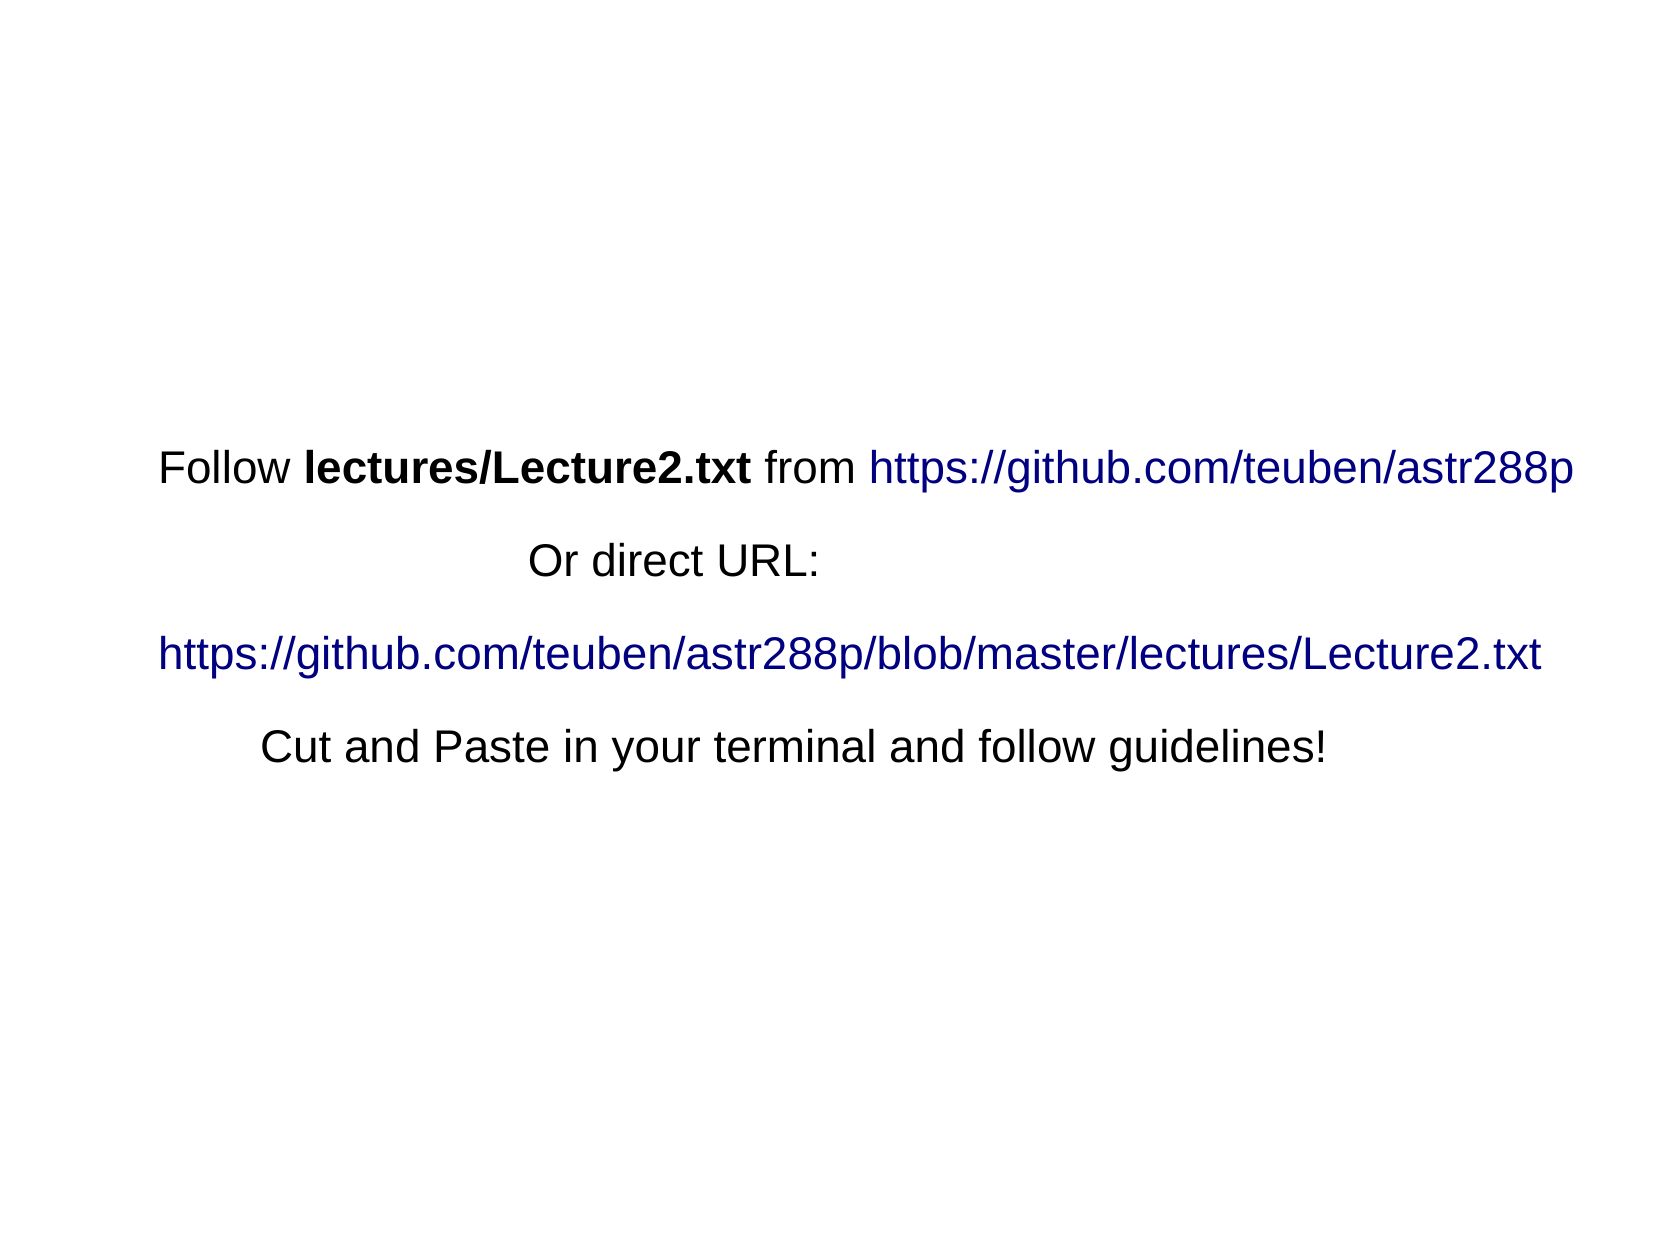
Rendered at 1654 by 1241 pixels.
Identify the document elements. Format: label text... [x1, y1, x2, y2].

text_box Follow lectures/Lecture2.txt from https://github.com/teuben/astr288p Or direct URL: https://github.com/teuben/astr288p/blob/master/lectures/Lecture2.txt Cut and Paste in your terminal and follow guidelines! [143, 434, 1591, 781]
